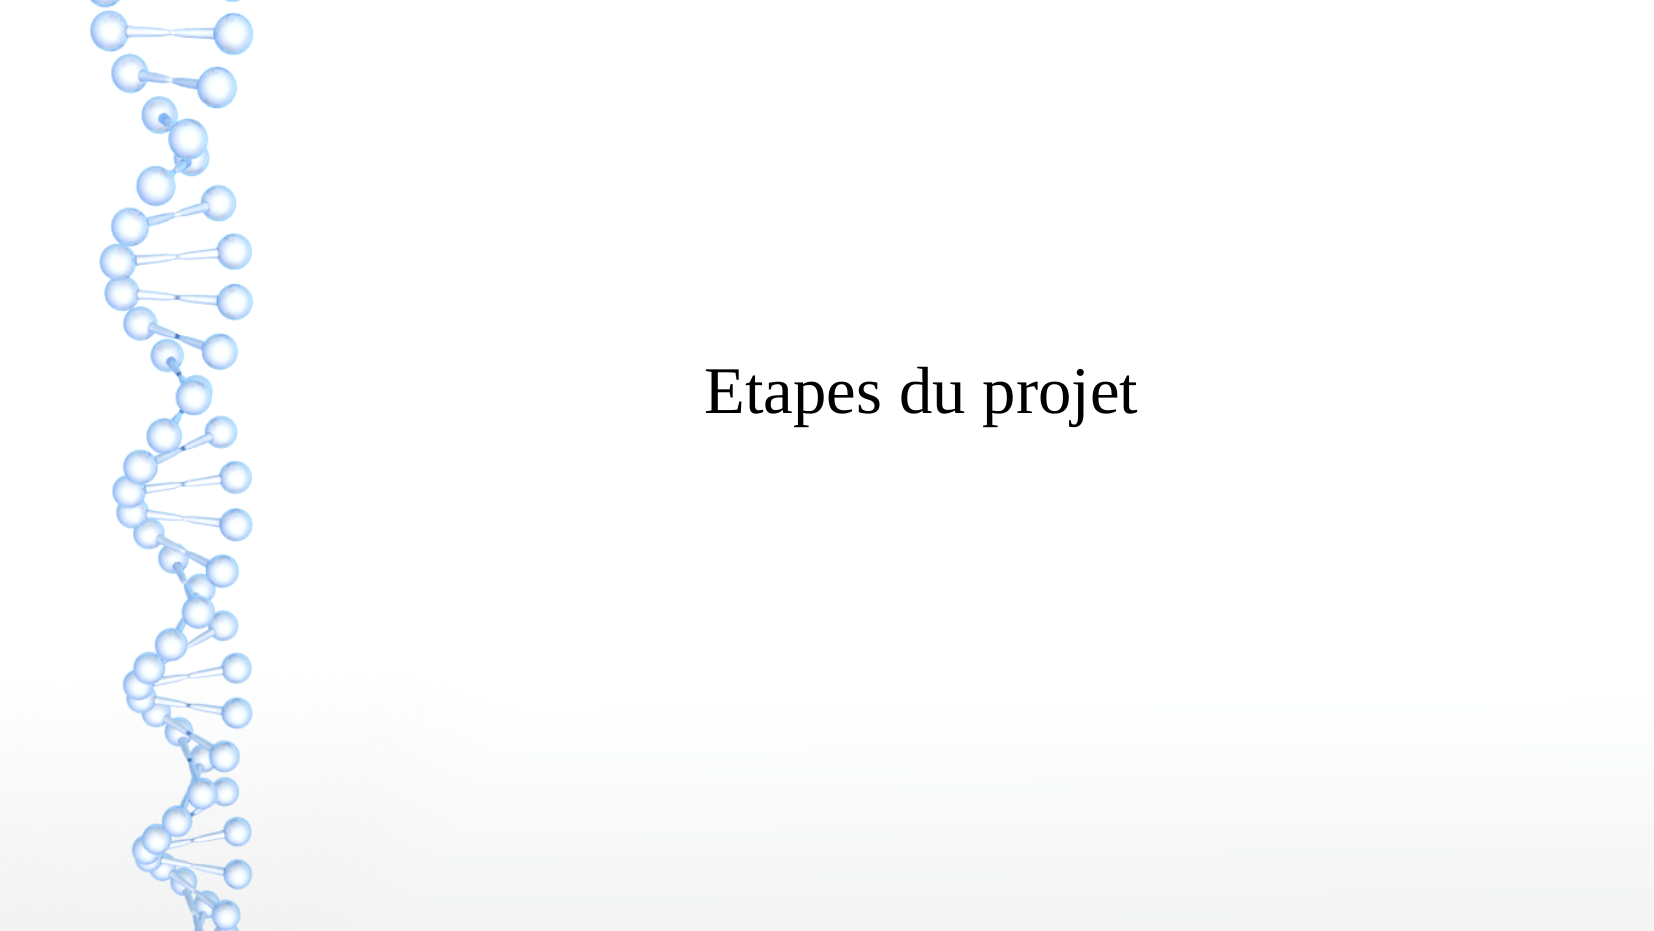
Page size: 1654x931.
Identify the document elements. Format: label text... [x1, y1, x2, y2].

subtitle Etapes du projet [265, 35, 1595, 748]
picture [0, 0, 1654, 931]
